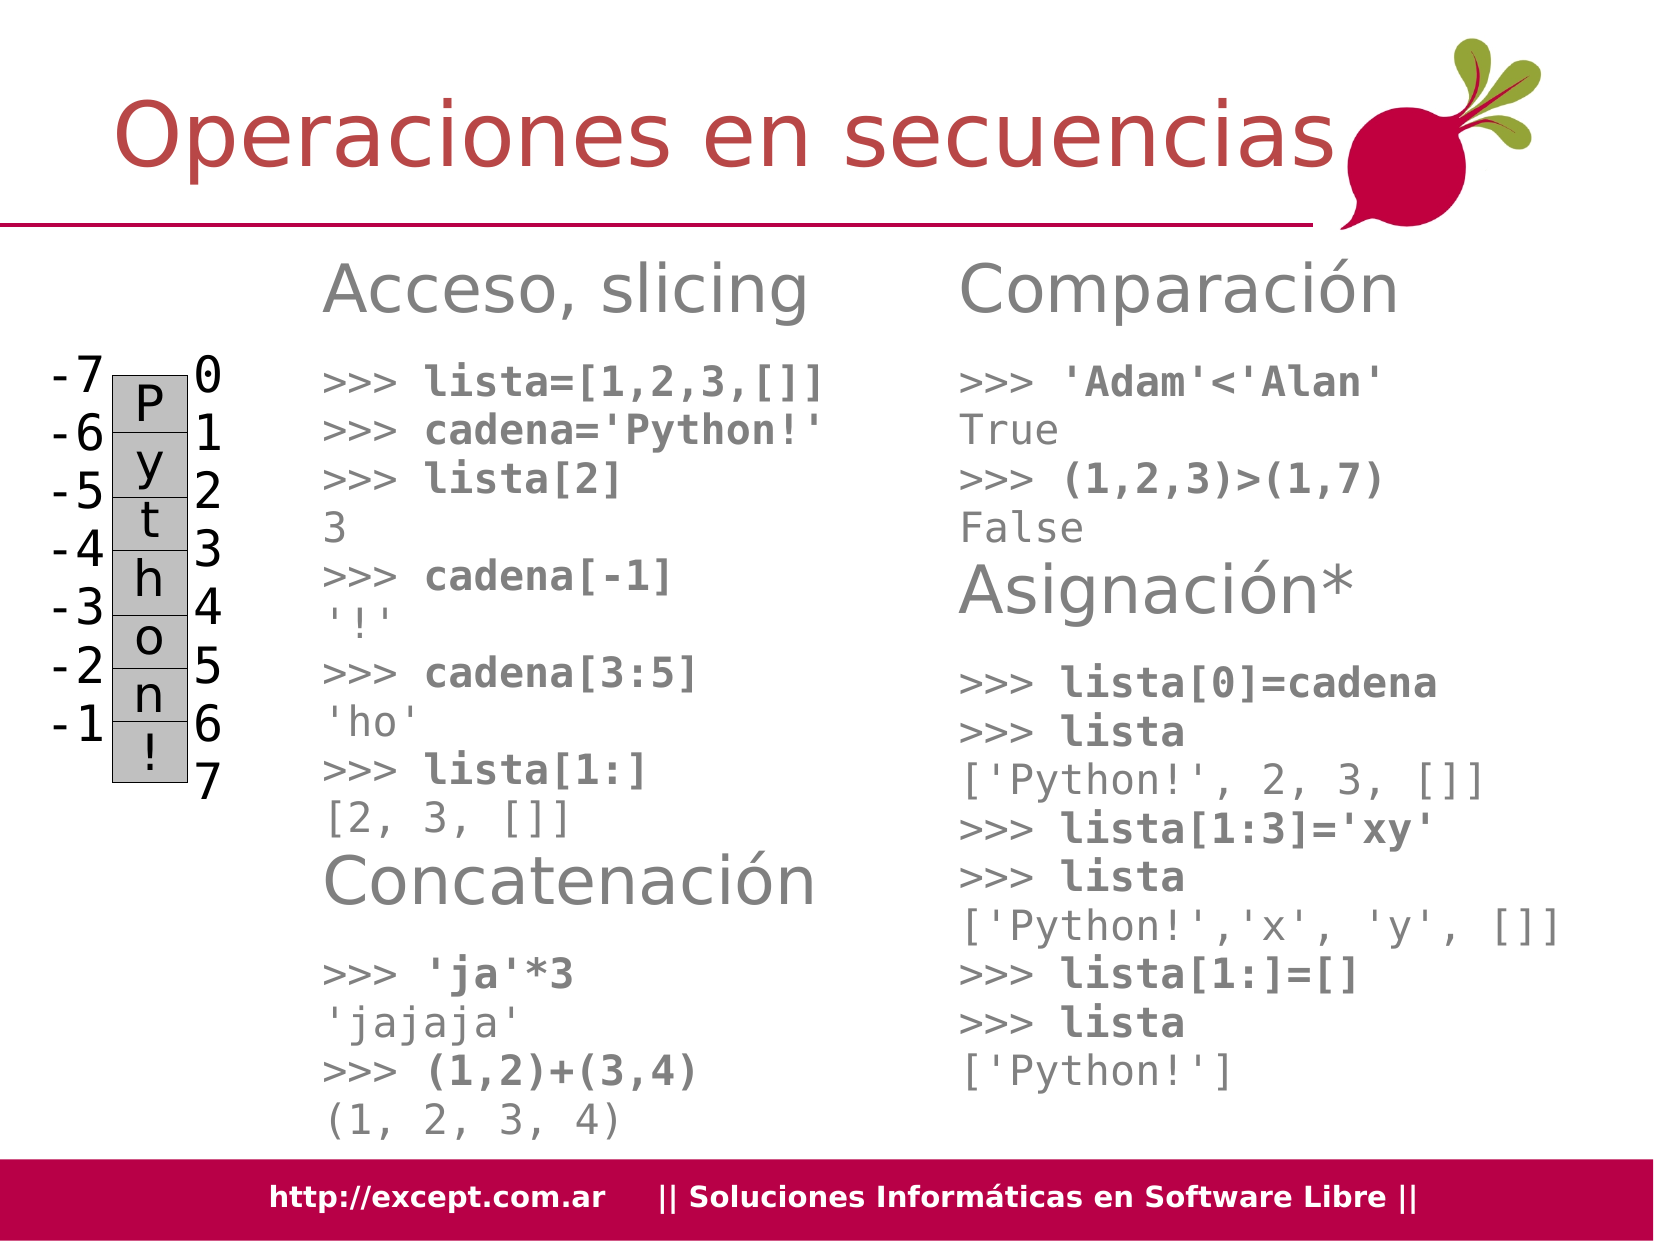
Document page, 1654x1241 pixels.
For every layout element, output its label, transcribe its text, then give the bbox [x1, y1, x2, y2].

list Comparación >>> 'Adam'<'Alan' True >>> (1,2,3)>(1,7) False Asignación* >>> lista[0]=cadena >>> lista ['Python!', 2, 3, []] >>> lista[1:3]='xy' >>> lista ['Python!','x', 'y', []] >>> lista[1:]=[] >>> lista ['Python!'] [958, 250, 1565, 1175]
text_box P y t h o n ! [121, 433, 188, 497]
text_box P y t h o n ! [121, 616, 188, 668]
list Acceso, slicing >>> lista=[1,2,3,[]] >>> cadena='Python!' >>> lista[2] 3 >>> cadena[-1] '!' >>> cadena[3:5] 'ho' >>> lista[1:] [2, 3, []] Concatenación >>> 'ja'*3 'jajaja' >>> (1,2)+(3,4) (1, 2, 3, 4) [322, 250, 929, 1175]
picture [1330, 23, 1556, 237]
text_box P y t h o n ! [121, 551, 188, 615]
text_box P y t h o n ! [121, 498, 188, 550]
text_box -7 -6 -5 -4 -3 -2 -1 [45, 345, 121, 812]
text_box 0 1 2 3 4 5 6 7 [193, 345, 269, 812]
title Operaciones en secuencias [112, 76, 1351, 194]
text_box P y t h o n ! [121, 669, 188, 721]
text_box P y t h o n ! [121, 722, 188, 783]
text_box P y t h o n ! [121, 375, 188, 432]
